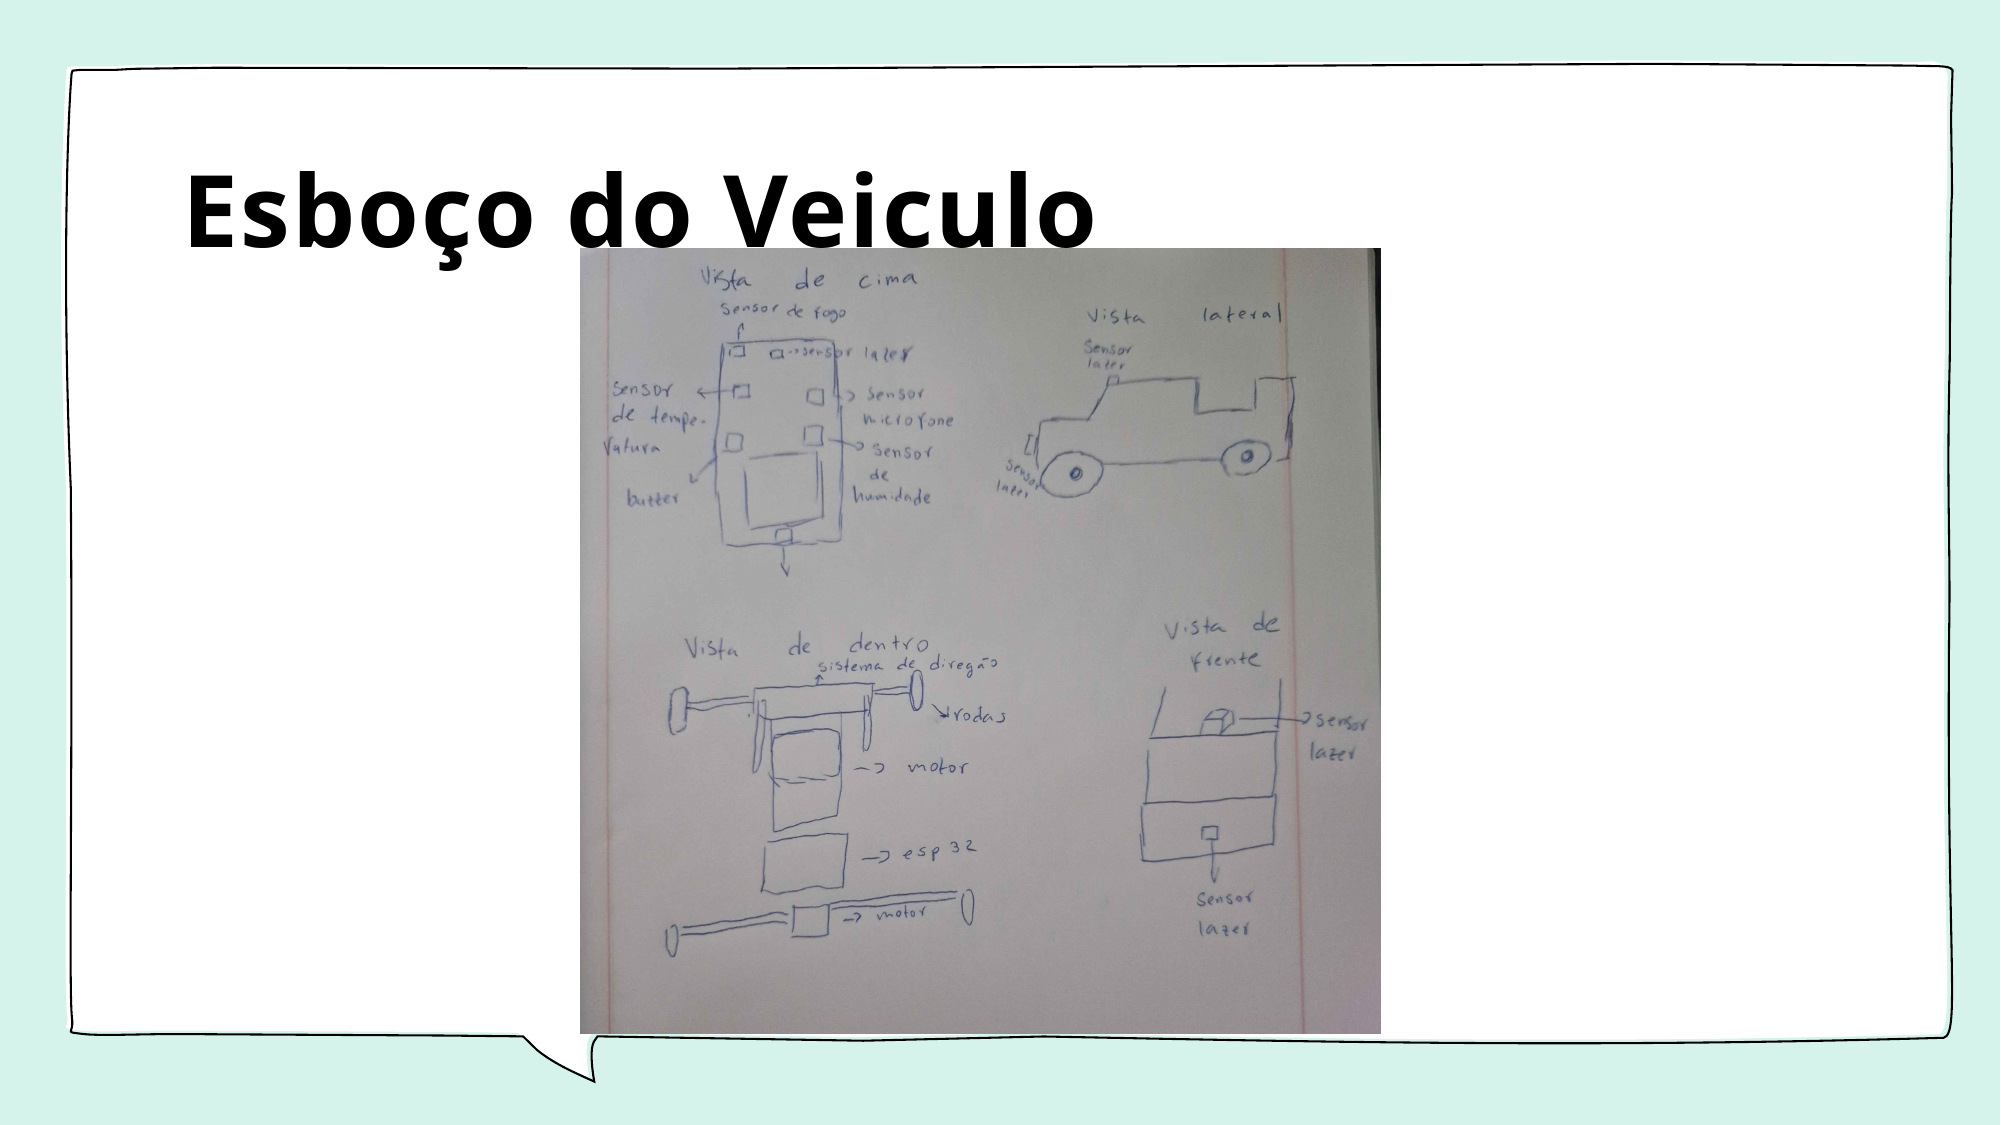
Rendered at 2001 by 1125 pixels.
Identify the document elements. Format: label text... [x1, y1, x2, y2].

picture [580, 248, 1381, 1034]
title Esboço do Veiculo [167, 91, 1863, 324]
